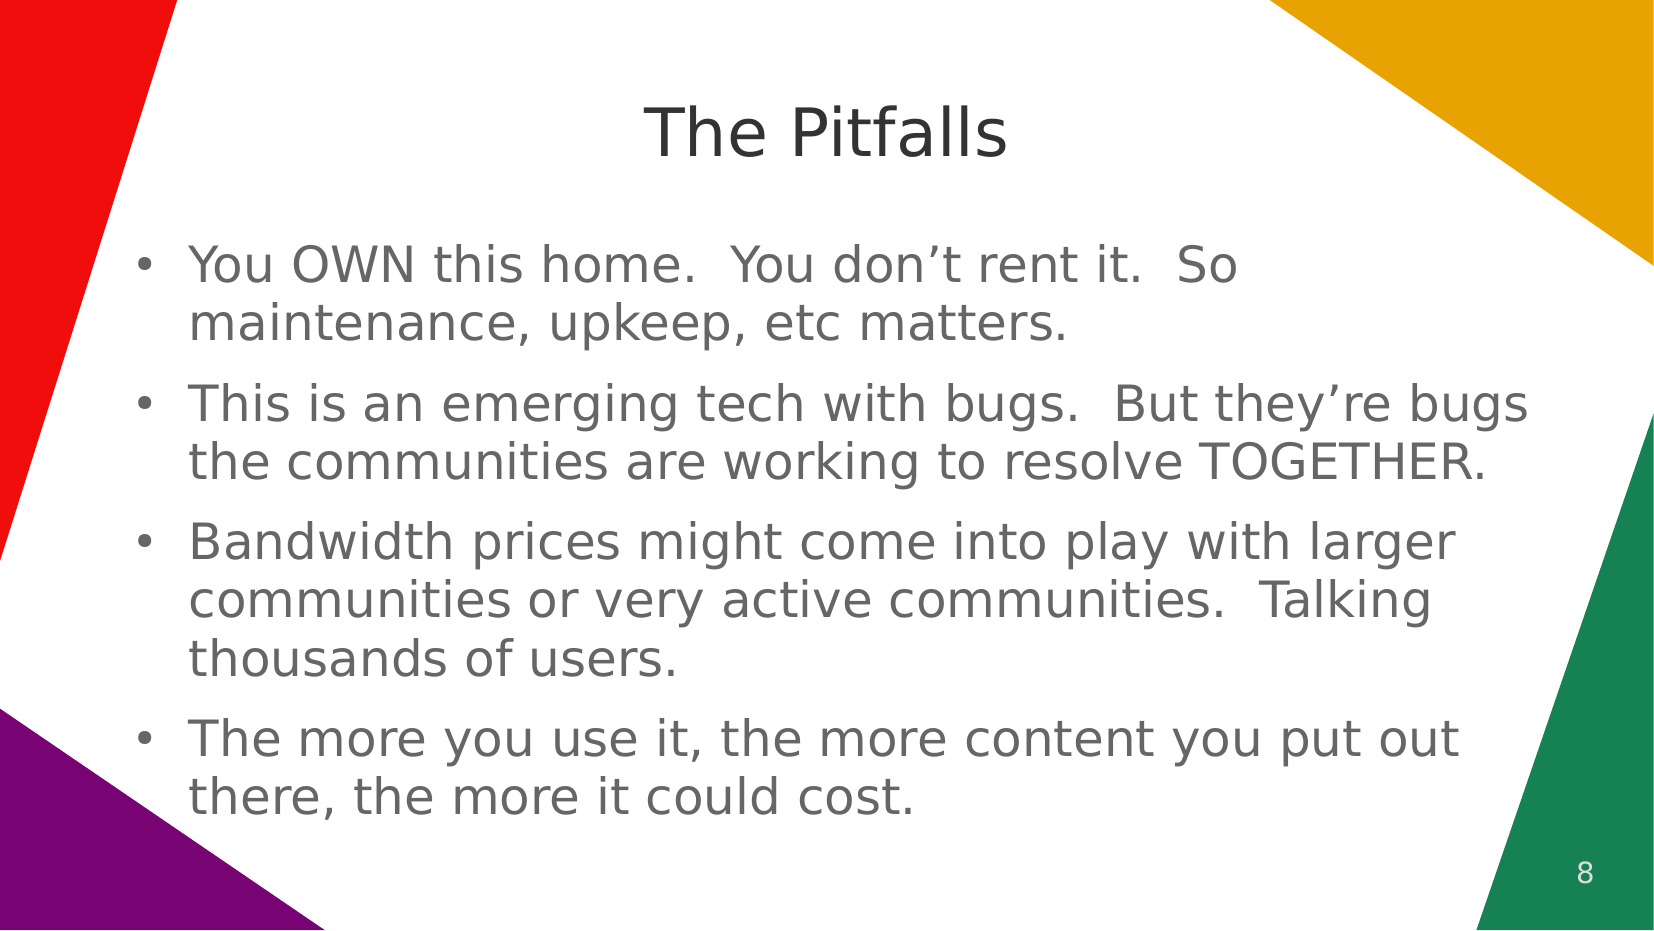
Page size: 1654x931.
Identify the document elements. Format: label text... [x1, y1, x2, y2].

title The Pitfalls [118, 59, 1536, 207]
list You OWN this home. You don’t rent it. So maintenance, upkeep, etc matters. This is an emerging tech with bugs. But they’re bugs the communities are working to resolve TOGETHER. Bandwidth prices might come into play with larger communities or very active communities. Talking thousands of users. The more you use it, the more content you put out there, the more it could cost. [118, 236, 1536, 827]
